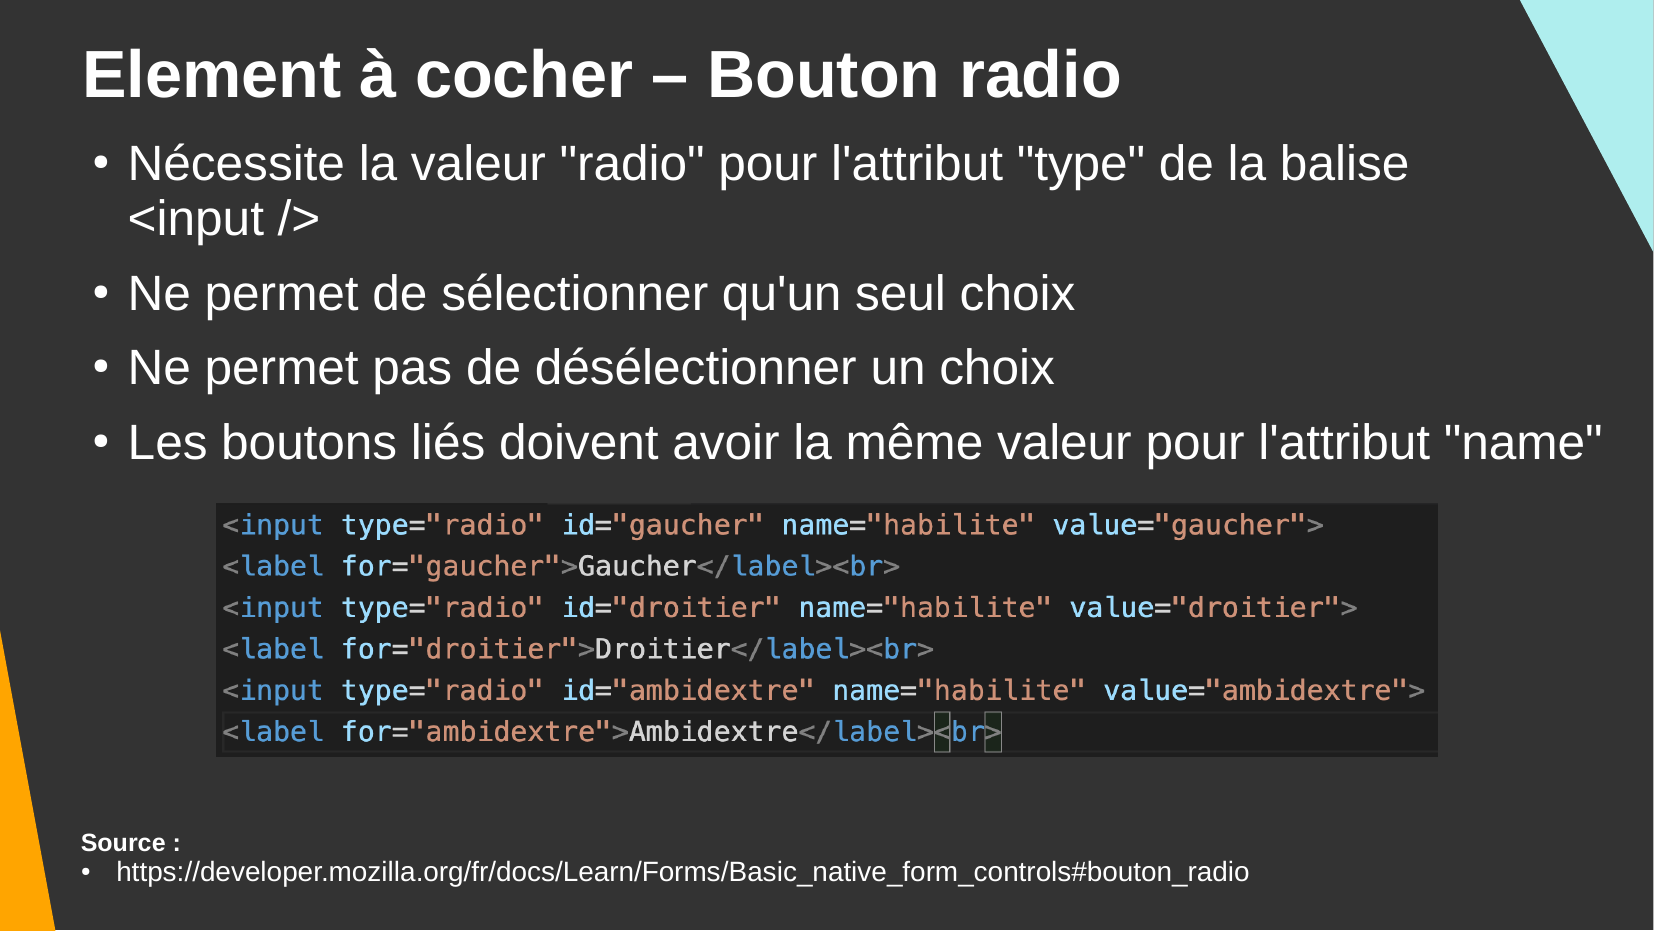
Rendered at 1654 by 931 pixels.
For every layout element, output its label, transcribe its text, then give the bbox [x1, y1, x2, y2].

title Element à cocher – Bouton radio [82, 37, 1571, 114]
text_box [0, 630, 56, 931]
picture [216, 503, 1438, 757]
list Nécessite la valeur "radio" pour l'attribut "type" de la balise <input /> Ne permet de sélectionner qu'un seul choix Ne permet pas de désélectionner un choix Les boutons liés doivent avoir la même valeur pour l'attribut "name" [80, 135, 1605, 505]
text_box Source : https://developer.mozilla.org/fr/docs/Learn/Forms/Basic_native_form_controls#bouton_radio [66, 820, 1552, 896]
text_box [1519, 0, 1654, 254]
